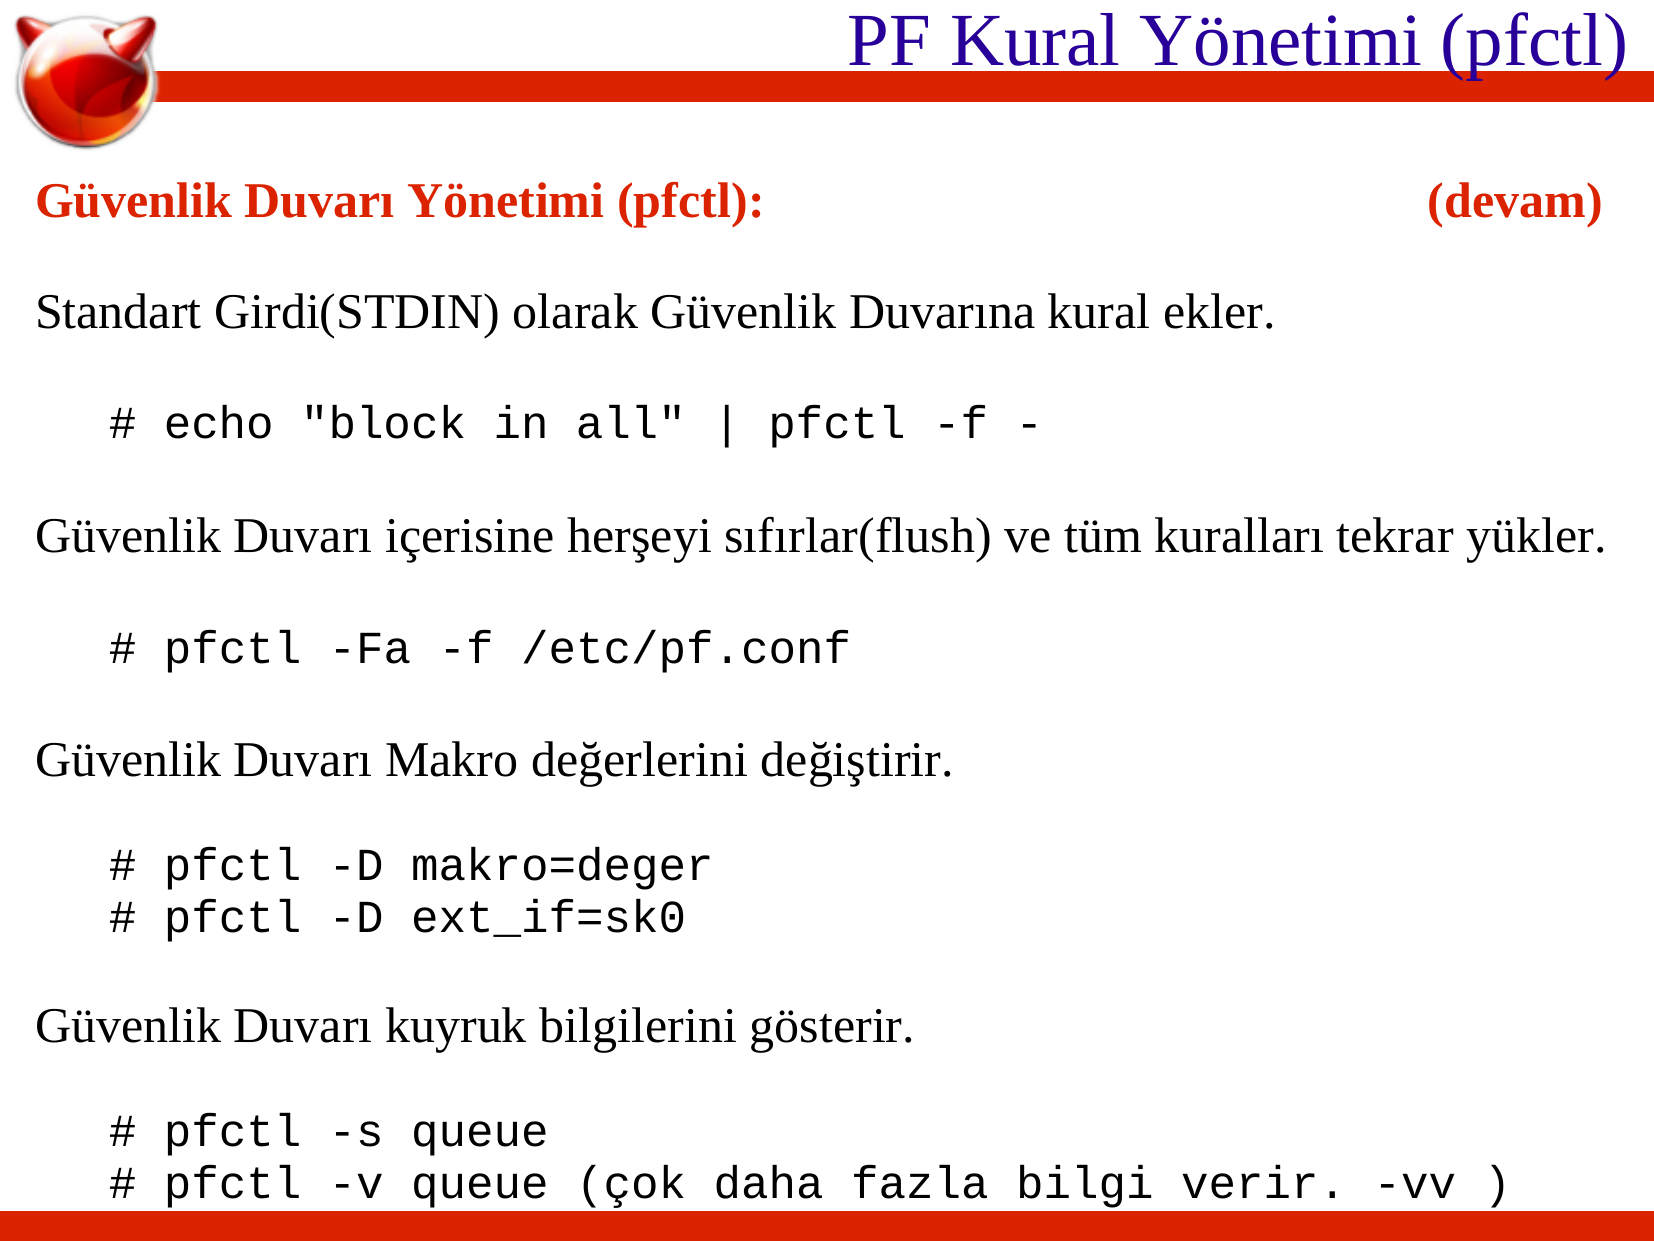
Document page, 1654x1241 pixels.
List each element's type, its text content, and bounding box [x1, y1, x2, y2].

text_box [165, 71, 1654, 102]
picture [10, 11, 165, 153]
text_box PF Kural Yönetimi (pfctl) [714, 0, 1648, 83]
text_box Güvenlik Duvarı Yönetimi (pfctl): (devam) Standart Girdi(STDIN) olarak Güvenlik Duvarına kural ekler. # echo "block in all" | pfctl -f - Güvenlik Duvarı içerisine herşeyi sıfırlar(flush) ve tüm kuralları tekrar yükler. # pfctl -Fa -f /etc/pf.conf Güvenlik Duvarı Makro değerlerini değiştirir. # pfctl -D makro=deger # pfctl -D ext_if=sk0 Güvenlik Duvarı kuyruk bilgilerini gösterir. # pfctl -s queue # pfctl -v queue (çok daha fazla bilgi verir. -vv ) [35, 173, 1630, 1208]
text_box [0, 1211, 1654, 1241]
